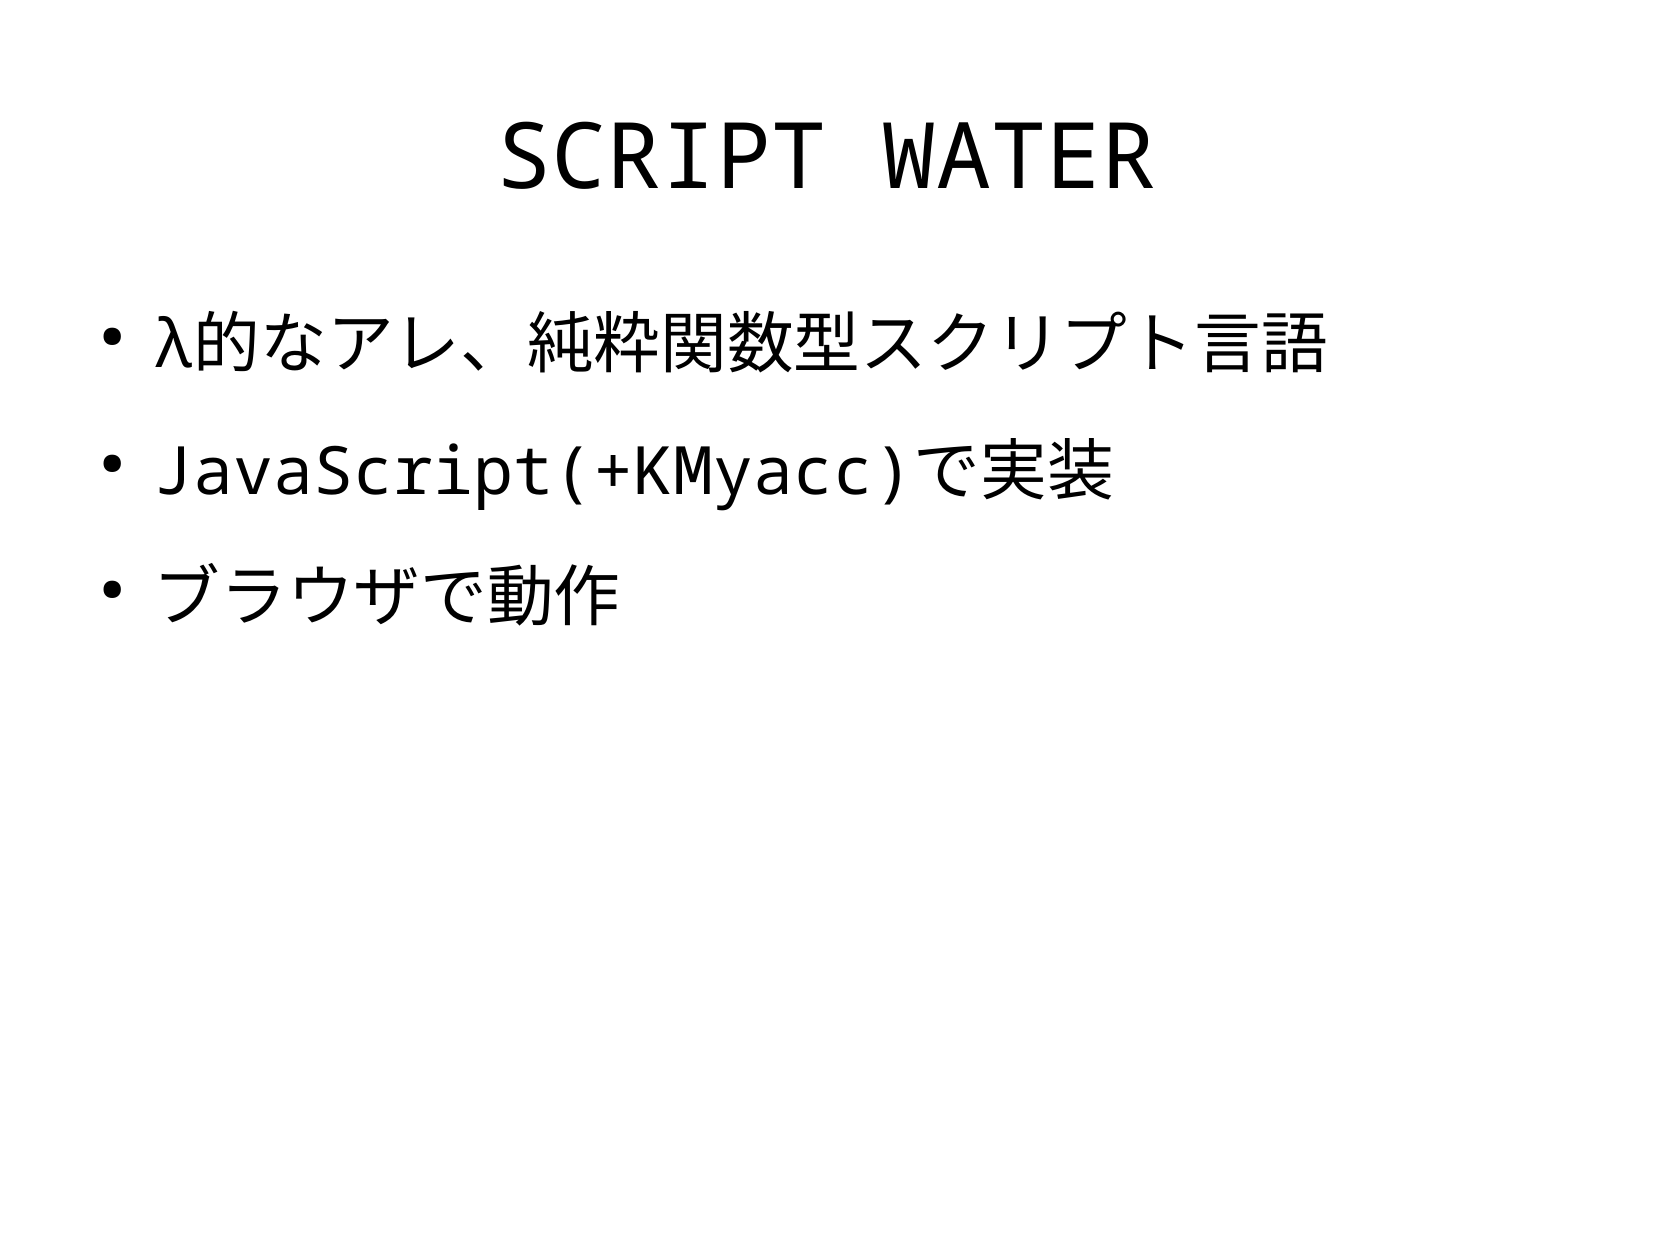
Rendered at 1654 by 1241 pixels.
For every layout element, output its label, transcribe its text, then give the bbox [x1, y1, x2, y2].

list λ的なアレ、純粋関数型スクリプト言語 JavaScript(+KMyacc)で実装 ブラウザで動作 [82, 290, 1571, 1109]
title SCRIPT WATER [82, 49, 1571, 257]
